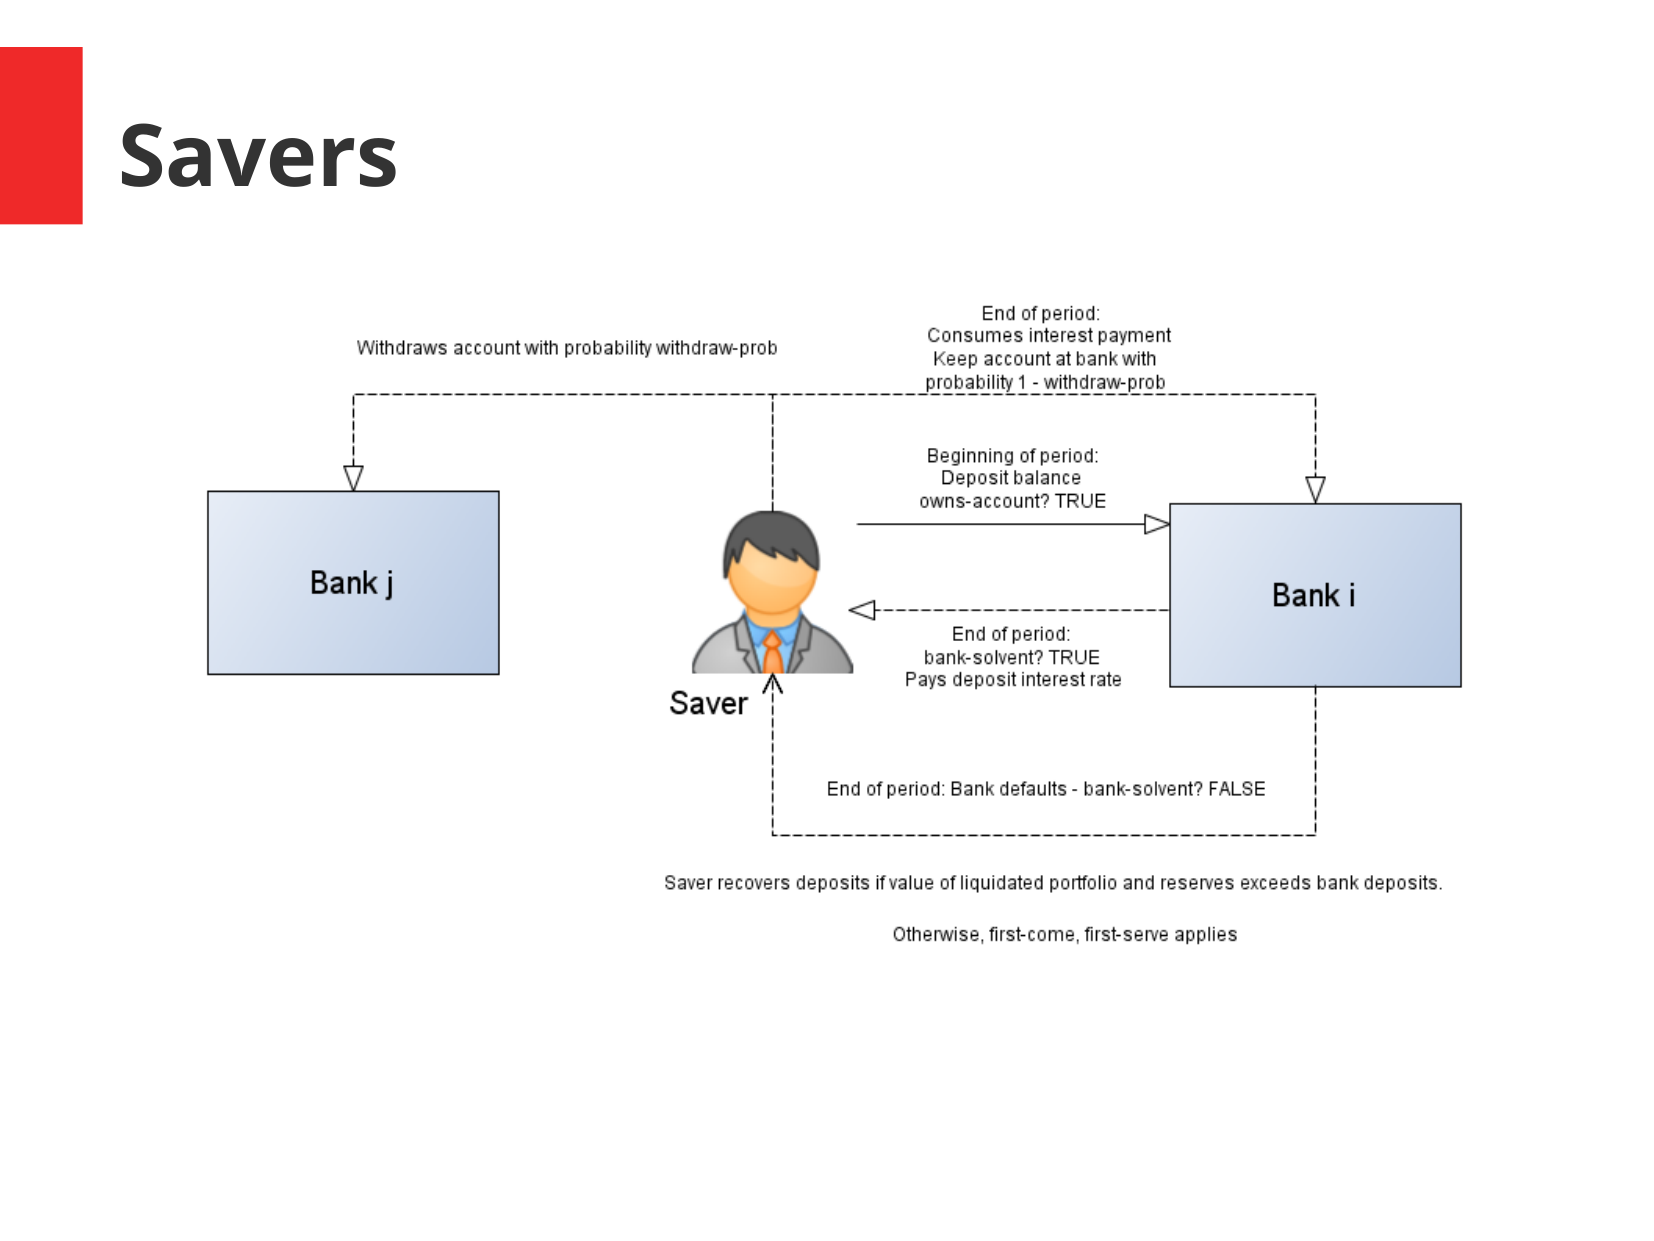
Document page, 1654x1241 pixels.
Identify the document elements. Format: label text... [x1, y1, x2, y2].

title Savers [118, 49, 1571, 257]
picture [184, 275, 1484, 971]
